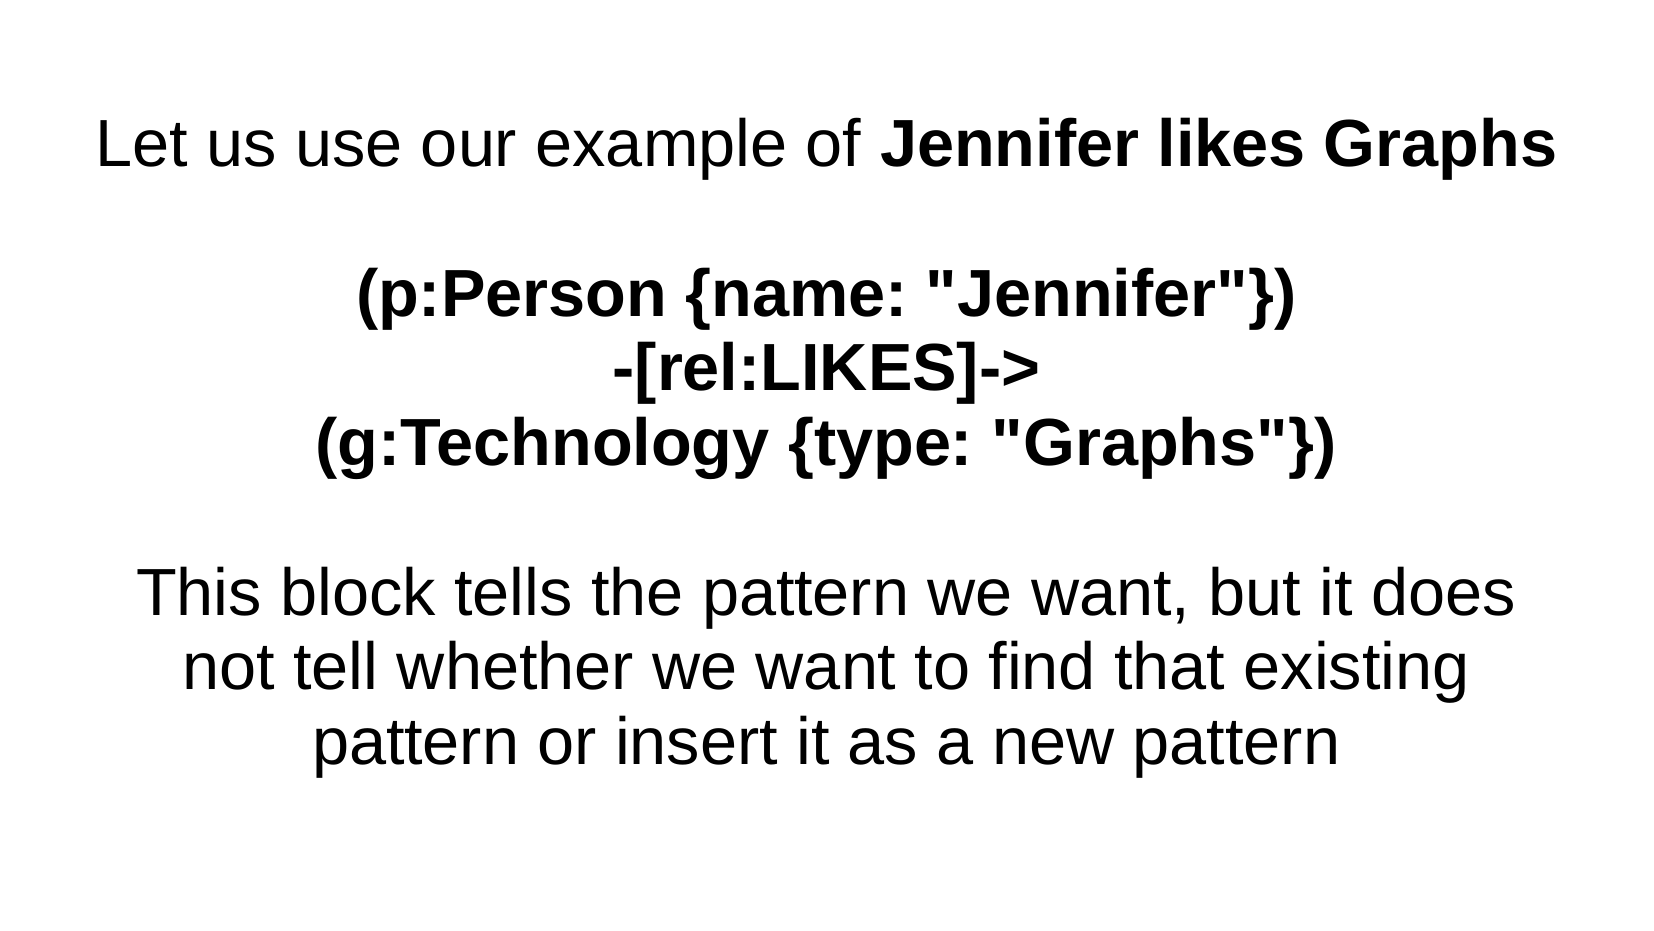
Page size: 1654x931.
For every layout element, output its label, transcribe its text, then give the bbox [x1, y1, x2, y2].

subtitle Let us use our example of Jennifer likes Graphs (p:Person {name: "Jennifer"}) -[rel:LIKES]-> (g:Technology {type: "Graphs"}) This block tells the pattern we want, but it does not tell whether we want to find that existing pattern or insert it as a new pattern [82, 60, 1571, 826]
